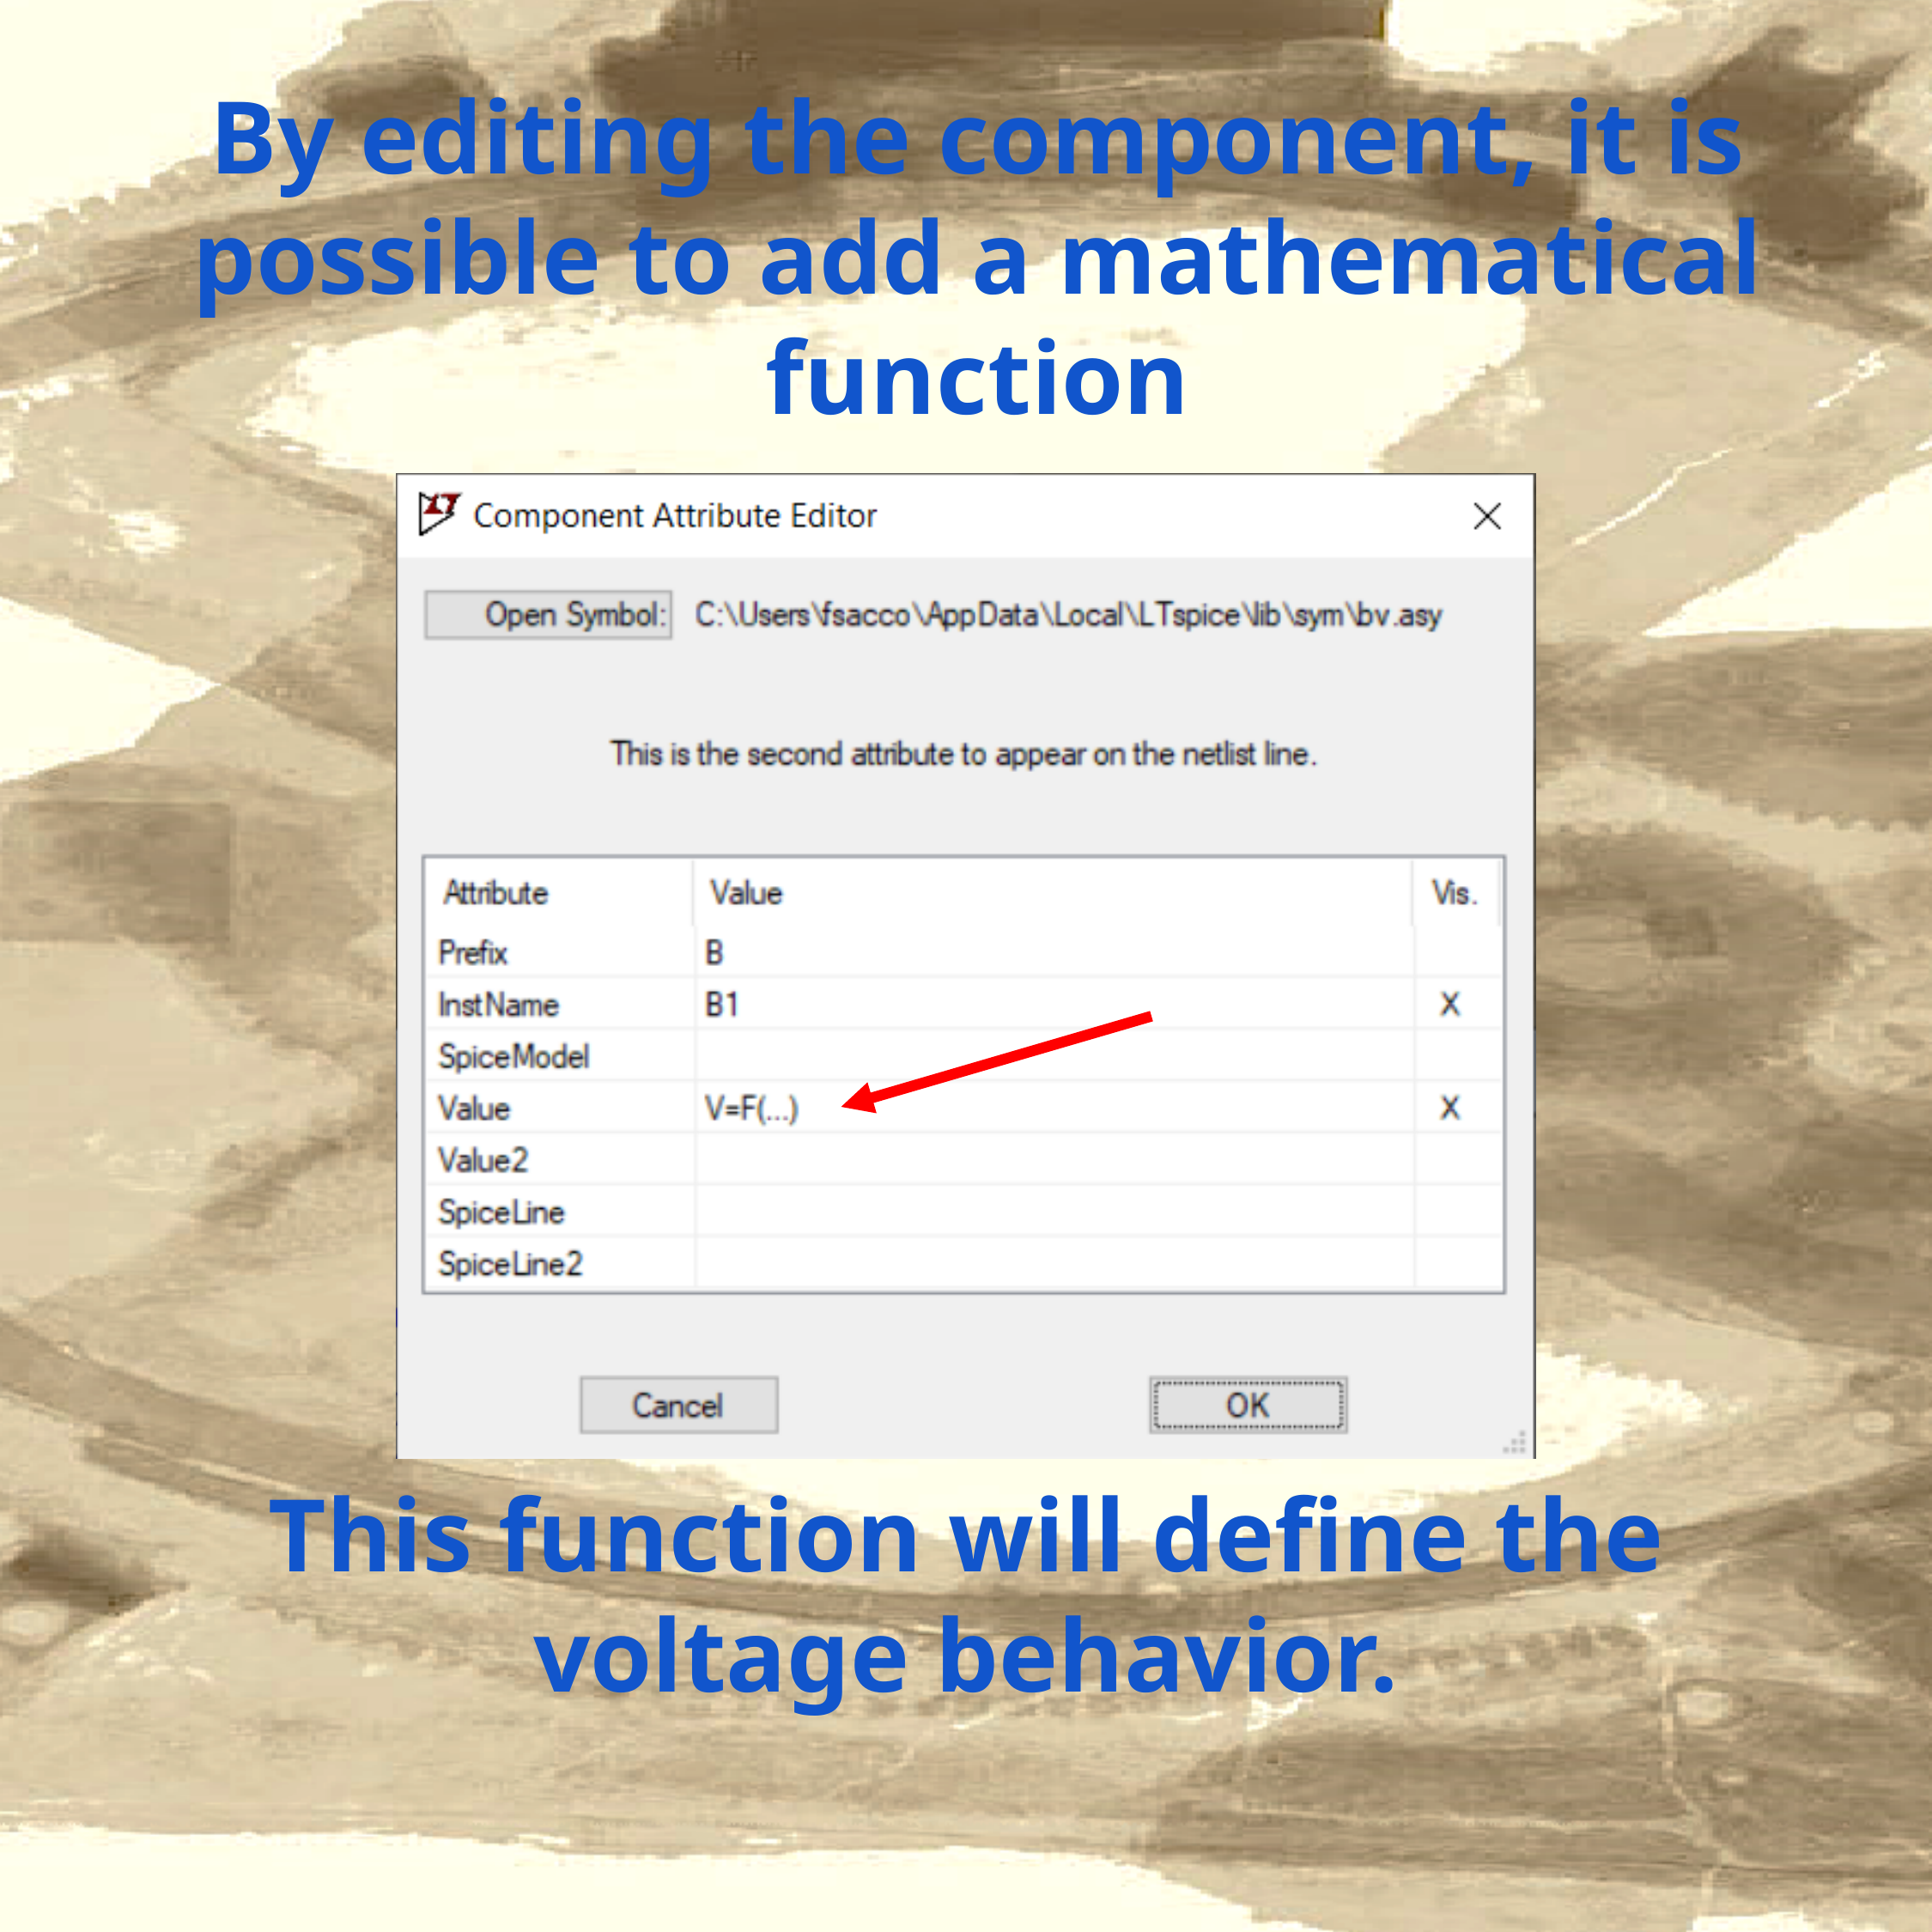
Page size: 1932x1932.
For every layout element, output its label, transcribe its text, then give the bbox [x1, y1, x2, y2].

text_box This function will define the voltage behavior. [59, 1458, 1873, 1795]
picture [0, 0, 1932, 1932]
text_box By editing the component, it is possible to add a mathematical function [71, 60, 1884, 372]
